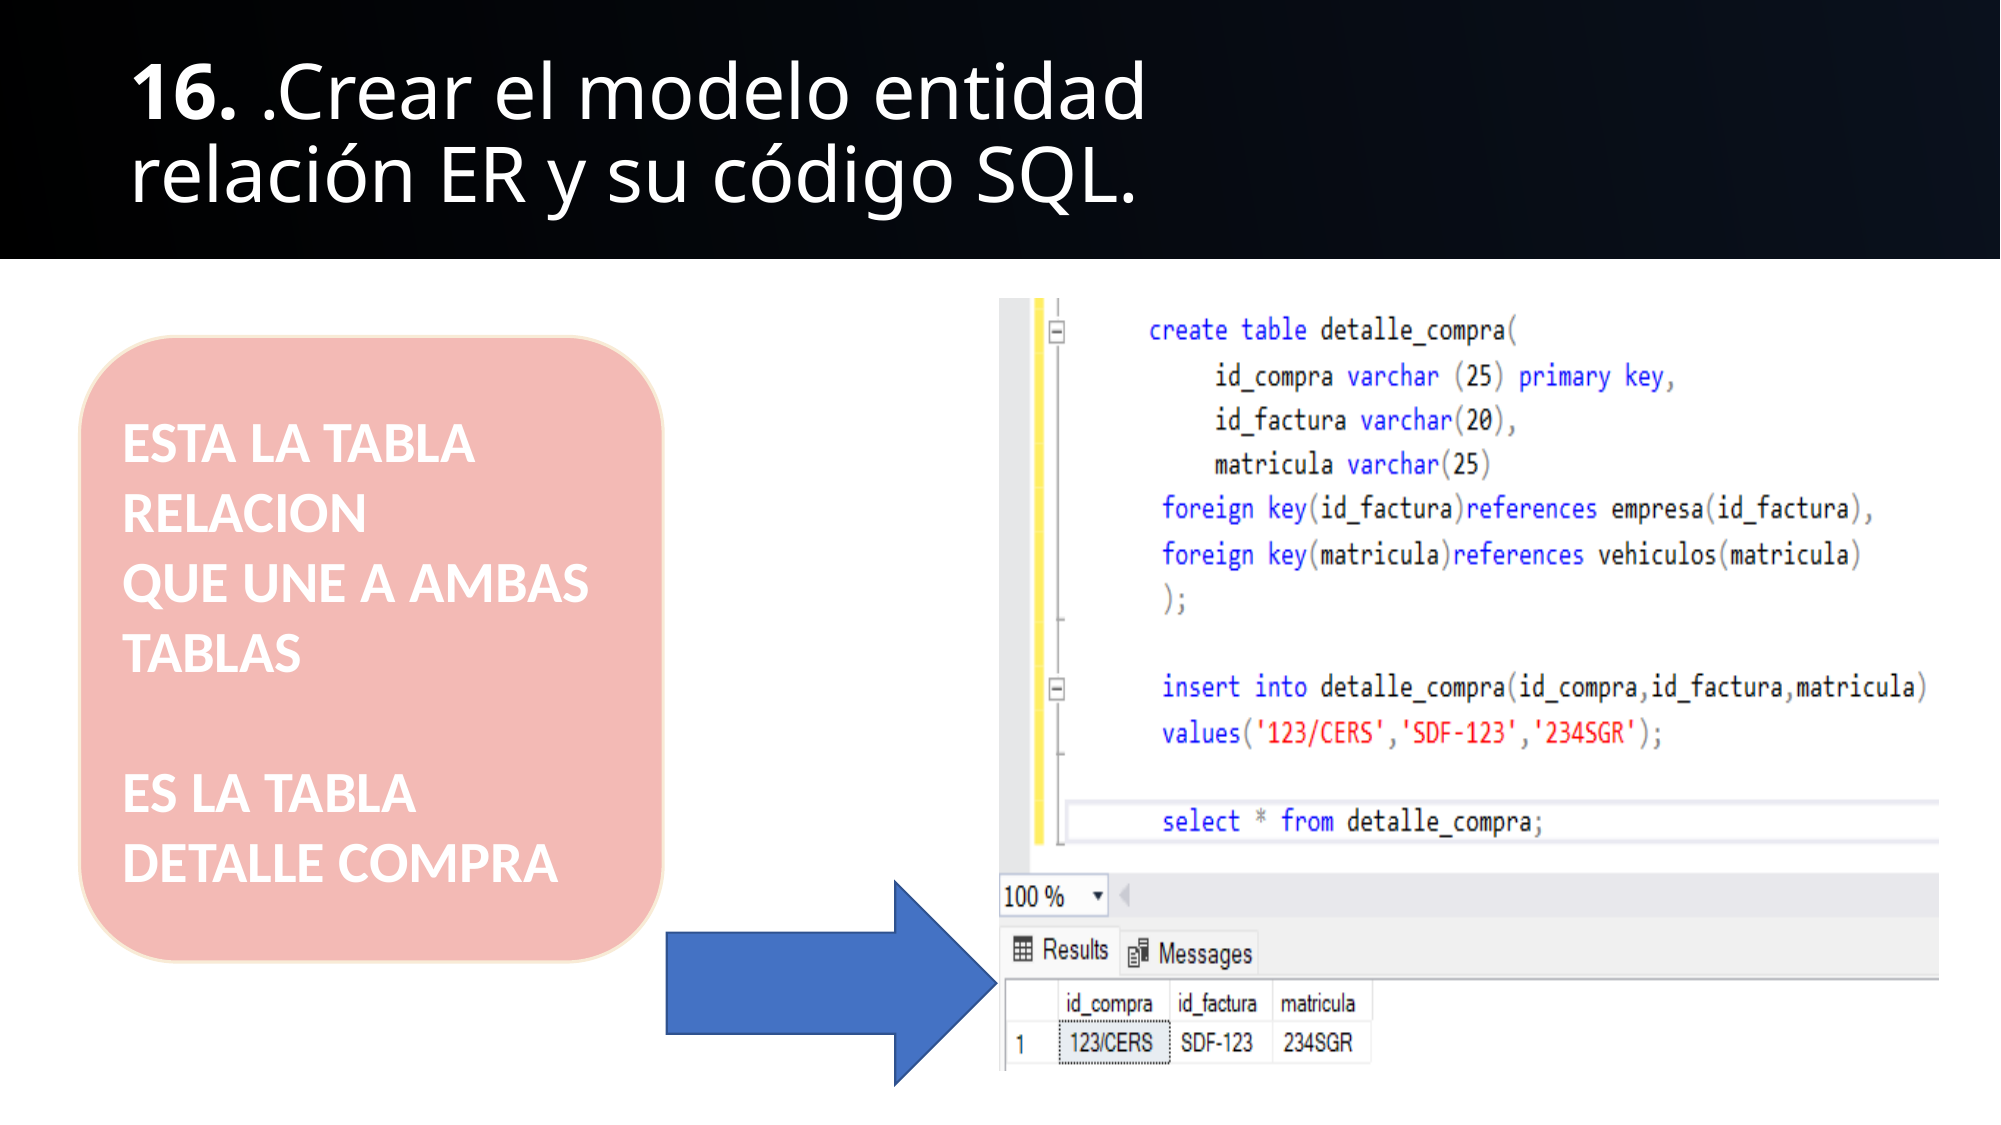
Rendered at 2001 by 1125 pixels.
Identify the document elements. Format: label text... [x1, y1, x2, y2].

text_box [0, 0, 2000, 1125]
text_box ESTA LA TABLA RELACION QUE UNE A AMBAS TABLAS ES LA TABLA DETALLE COMPRA [79, 336, 664, 963]
picture [999, 298, 1939, 1071]
text_box 16. .Crear el modelo entidad relación ER y su código SQL. [114, 40, 1318, 231]
